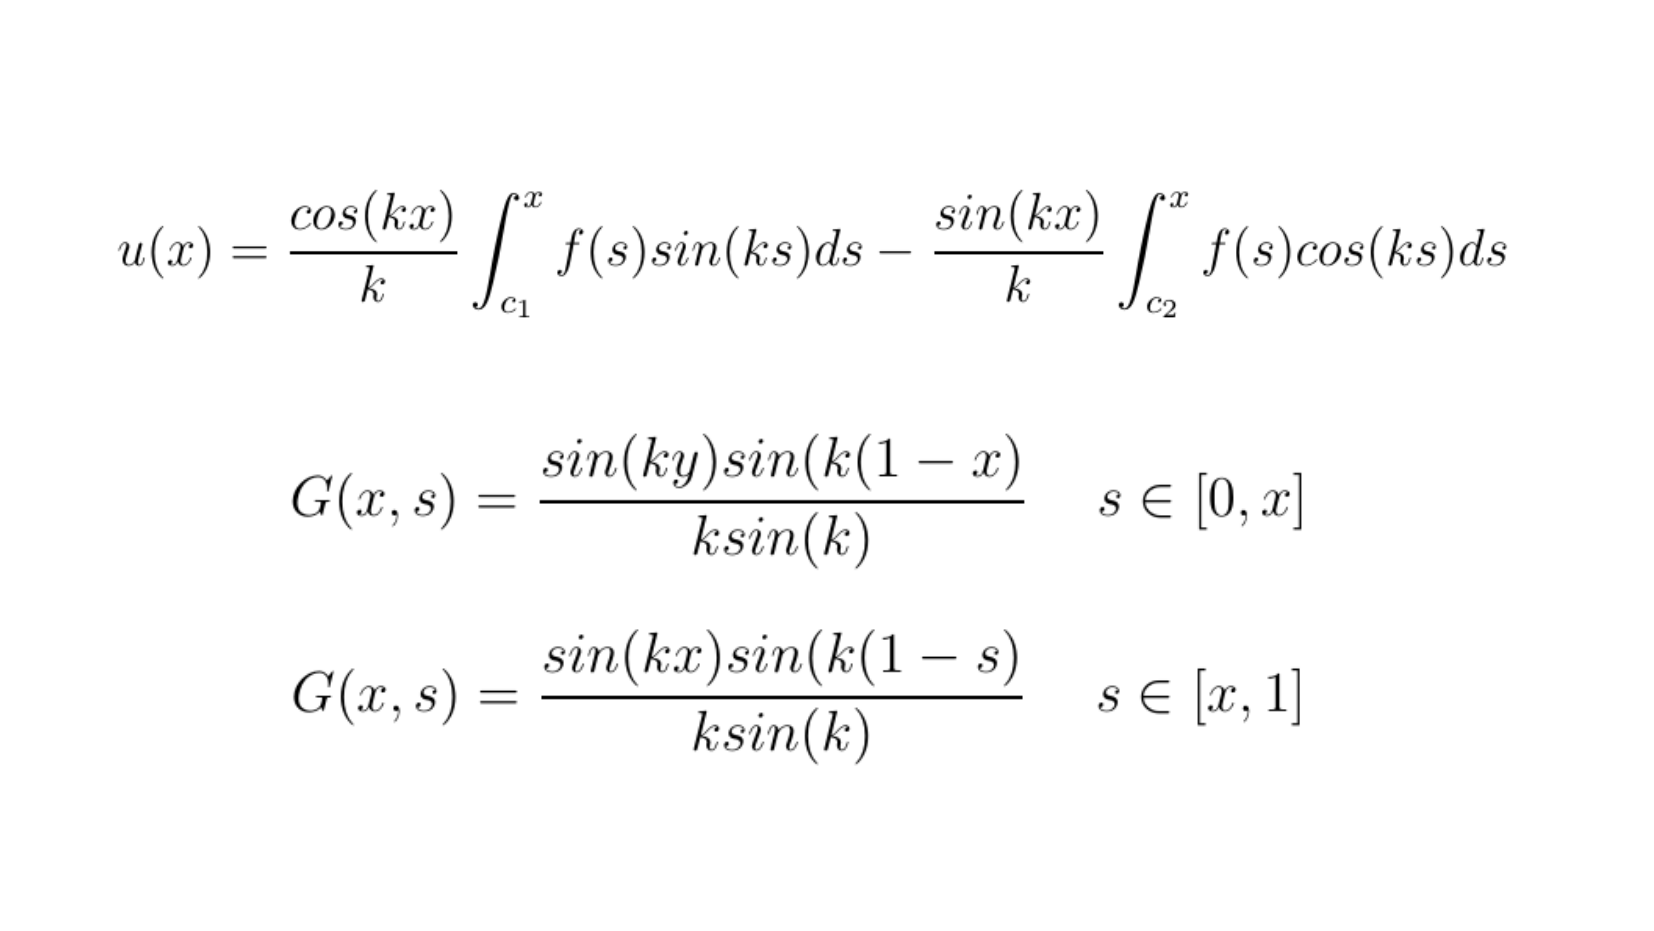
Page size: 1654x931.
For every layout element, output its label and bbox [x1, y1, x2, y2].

picture [101, 154, 1576, 338]
picture [263, 412, 1351, 788]
